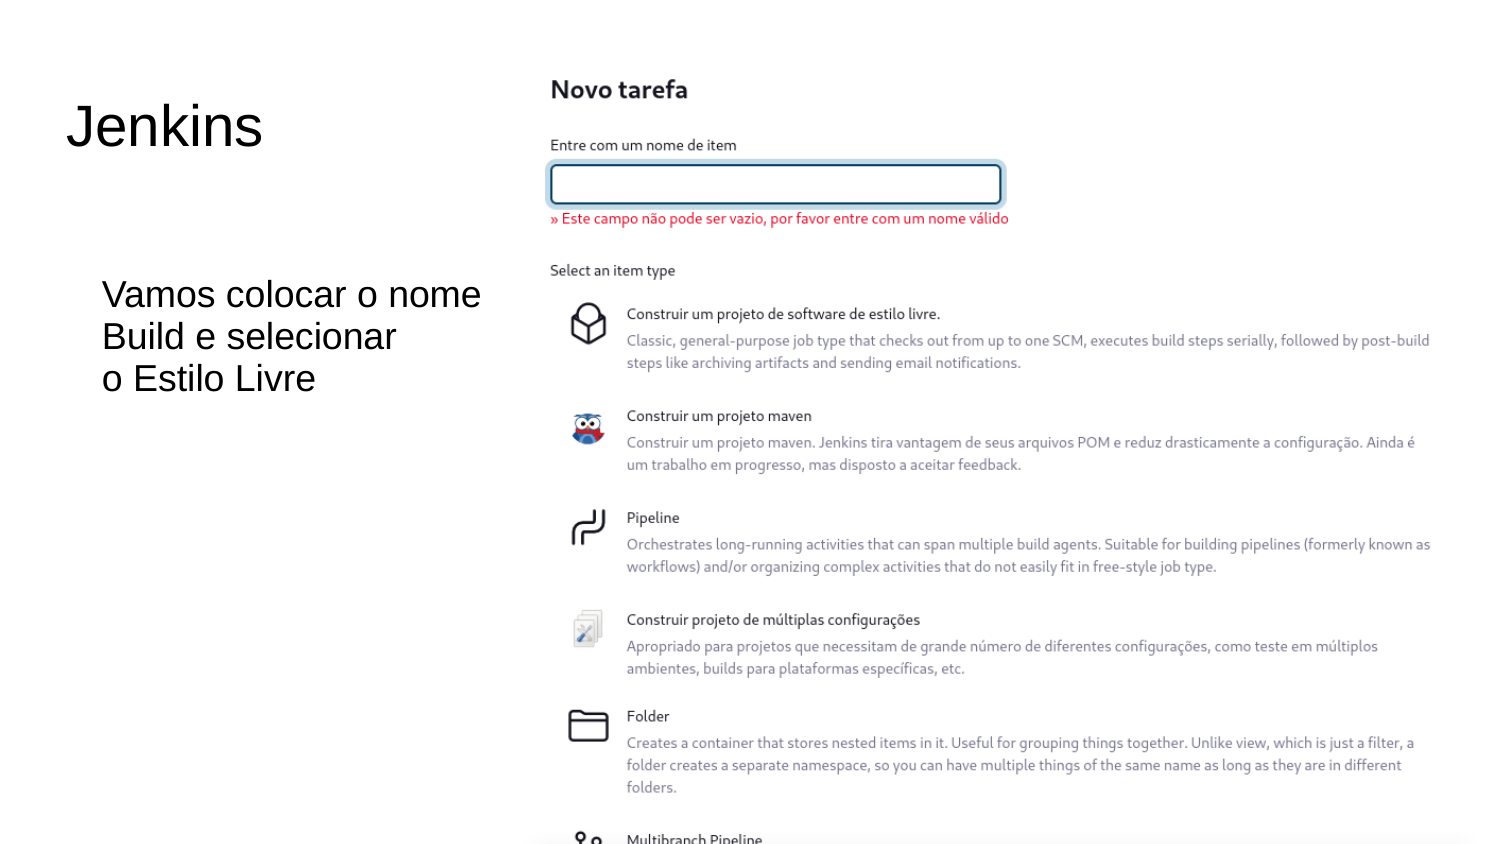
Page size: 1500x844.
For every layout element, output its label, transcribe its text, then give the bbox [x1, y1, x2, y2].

picture [458, 58, 1477, 844]
title Jenkins [51, 72, 458, 167]
text_box Vamos colocar o nome Build e selecionar o Estilo Livre [87, 265, 497, 407]
